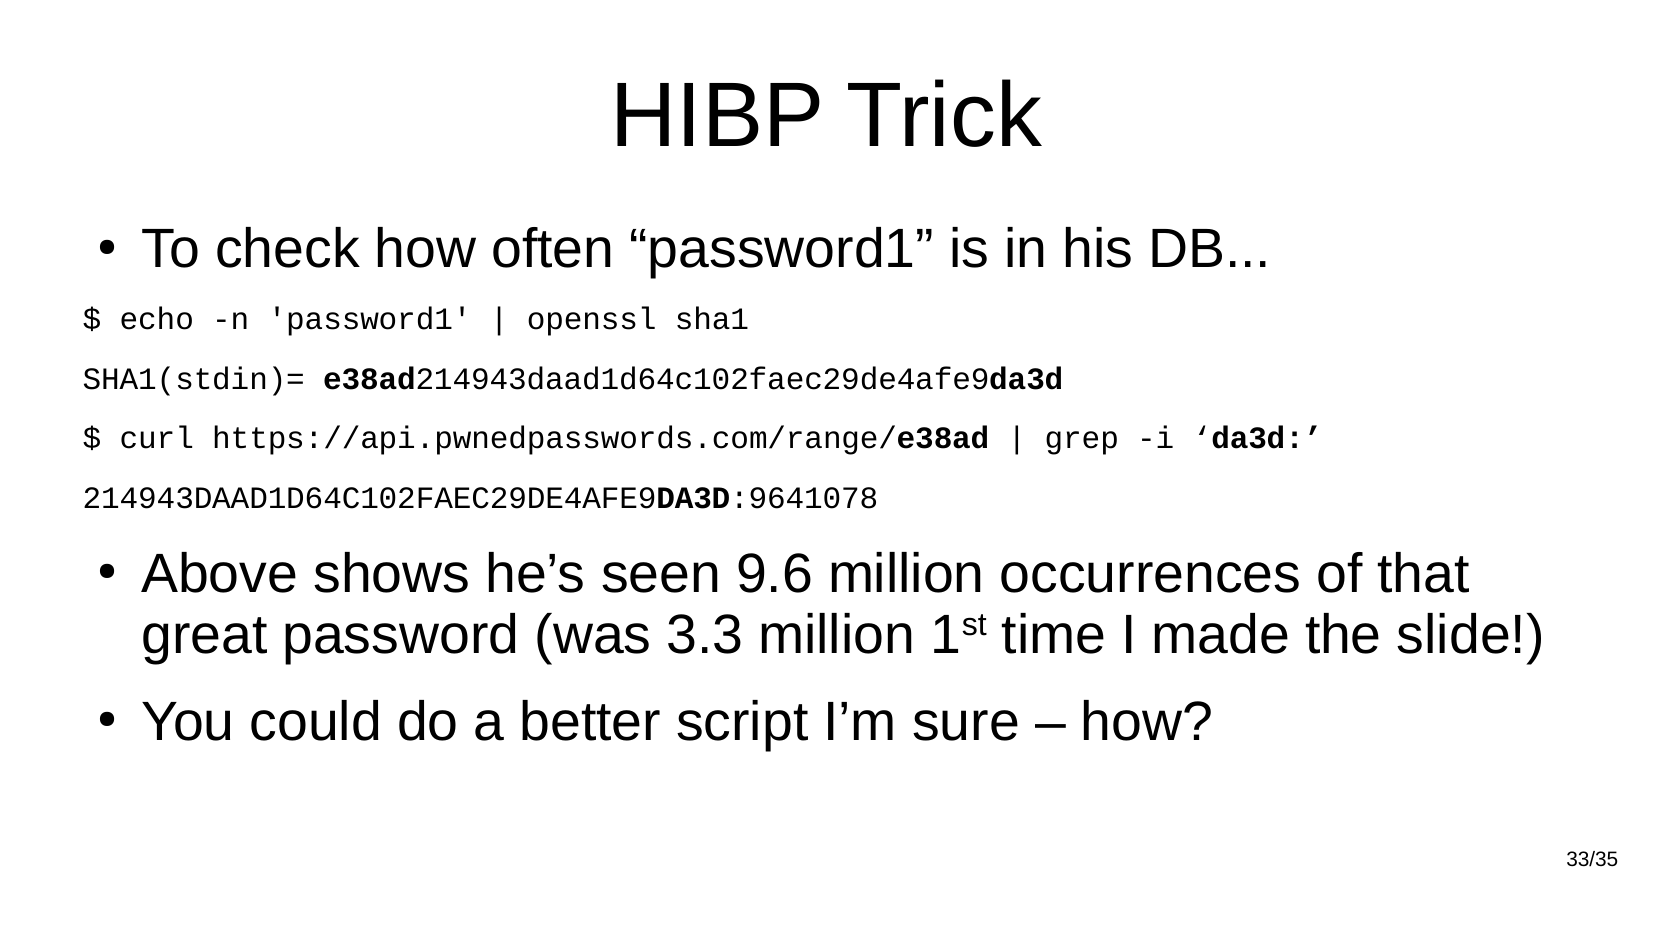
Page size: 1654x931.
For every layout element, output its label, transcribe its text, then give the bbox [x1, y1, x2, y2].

title HIBP Trick [82, 37, 1571, 193]
list To check how often “password1” is in his DB... $ echo -n 'password1' | openssl sha1 SHA1(stdin)= e38ad214943daad1d64c102faec29de4afe9da3d $ curl https://api.pwnedpasswords.com/range/e38ad | grep -i ‘da3d:’ 214943DAAD1D64C102FAEC29DE4AFE9DA3D:9641078 Above shows he’s seen 9.6 million occurrences of that great password (was 3.3 million 1st time I made the slide!) You could do a better script I’m sure – how? [82, 217, 1571, 758]
